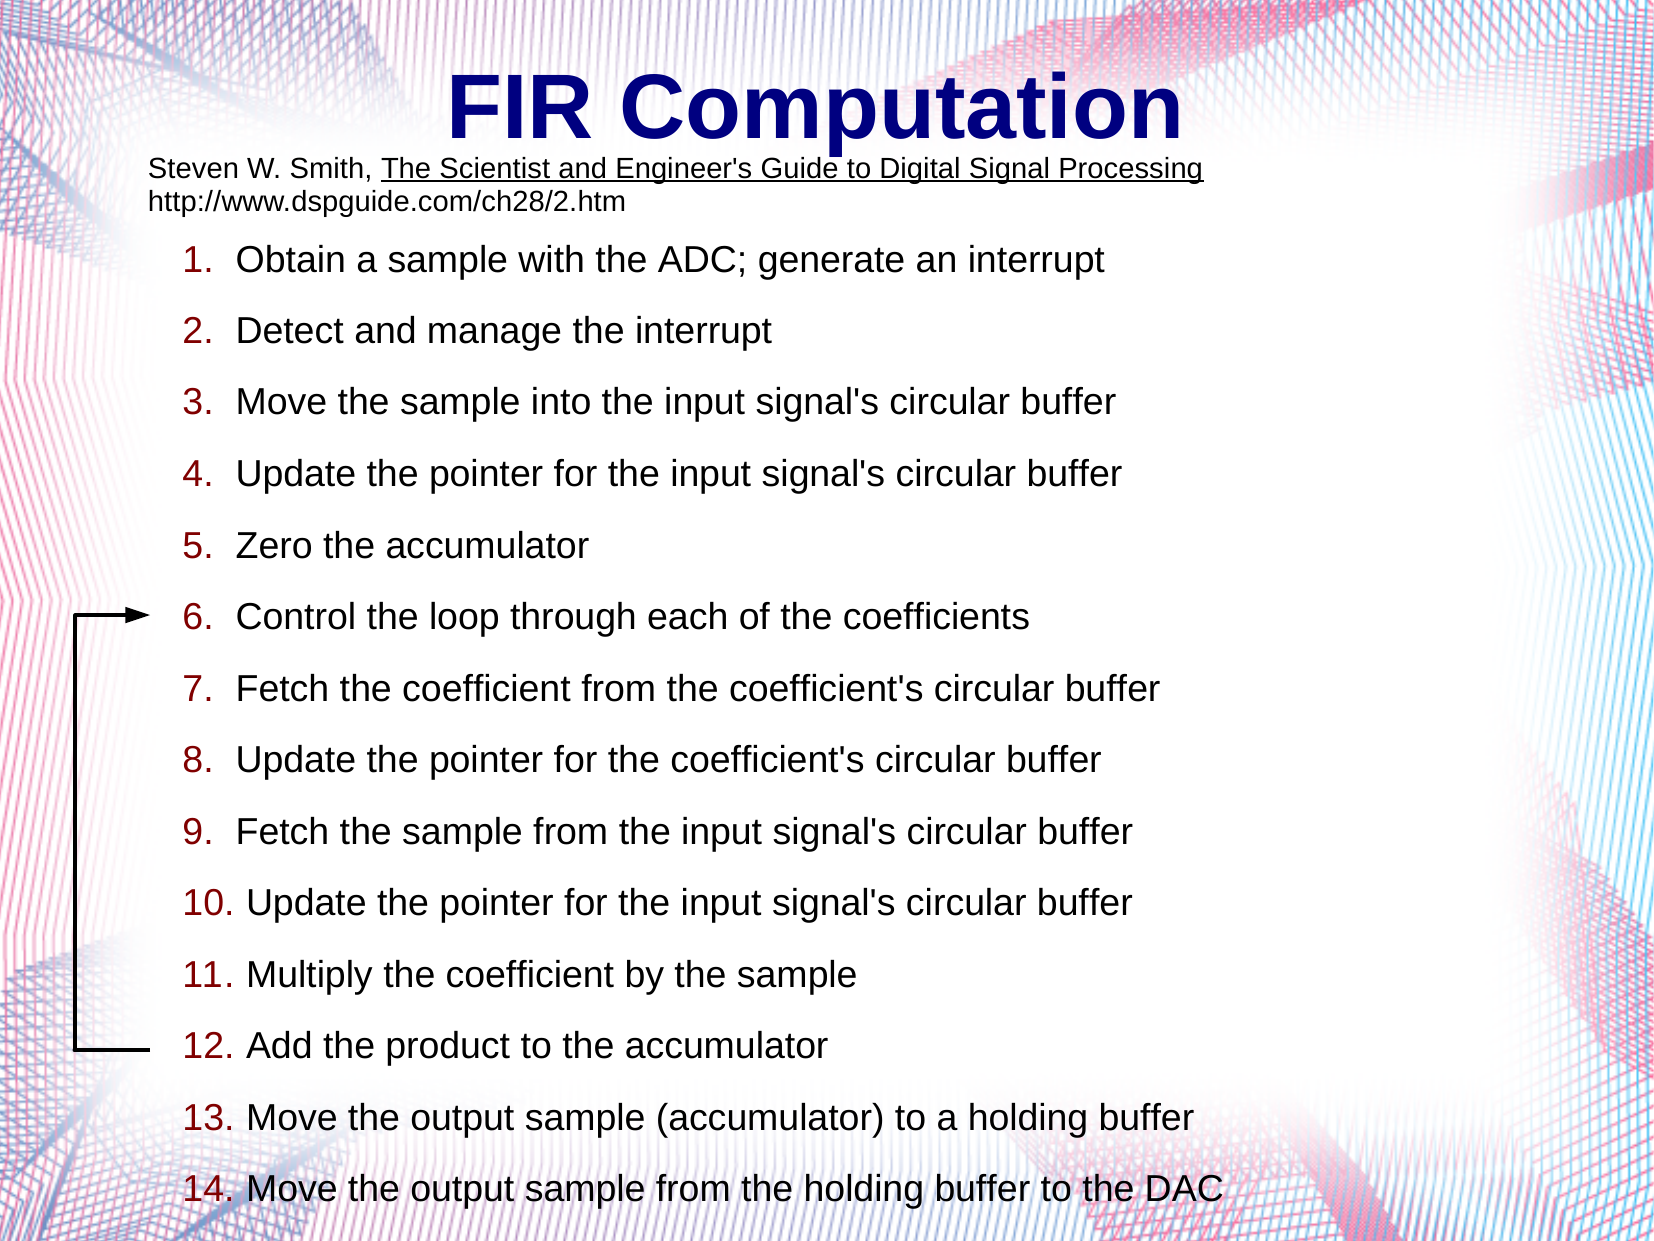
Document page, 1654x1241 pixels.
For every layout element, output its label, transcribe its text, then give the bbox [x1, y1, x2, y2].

title FIR Computation [71, 32, 1561, 181]
list Obtain a sample with the ADC; generate an interrupt Detect and manage the interrupt Move the sample into the input signal's circular buffer Update the pointer for the input signal's circular buffer Zero the accumulator Control the loop through each of the coefficients Fetch the coefficient from the coefficient's circular buffer Update the pointer for the coefficient's circular buffer Fetch the sample from the input signal's circular buffer Update the pointer for the input signal's circular buffer Multiply the coefficient by the sample Add the product to the accumulator Move the output sample (accumulator) to a holding buffer Move the output sample from the holding buffer to the DAC [164, 237, 1381, 1210]
picture [0, 0, 1654, 1241]
text_box Steven W. Smith, The Scientist and Engineer's Guide to Digital Signal Processing http://www.dspguide.com/ch28/2.htm [133, 144, 1220, 226]
